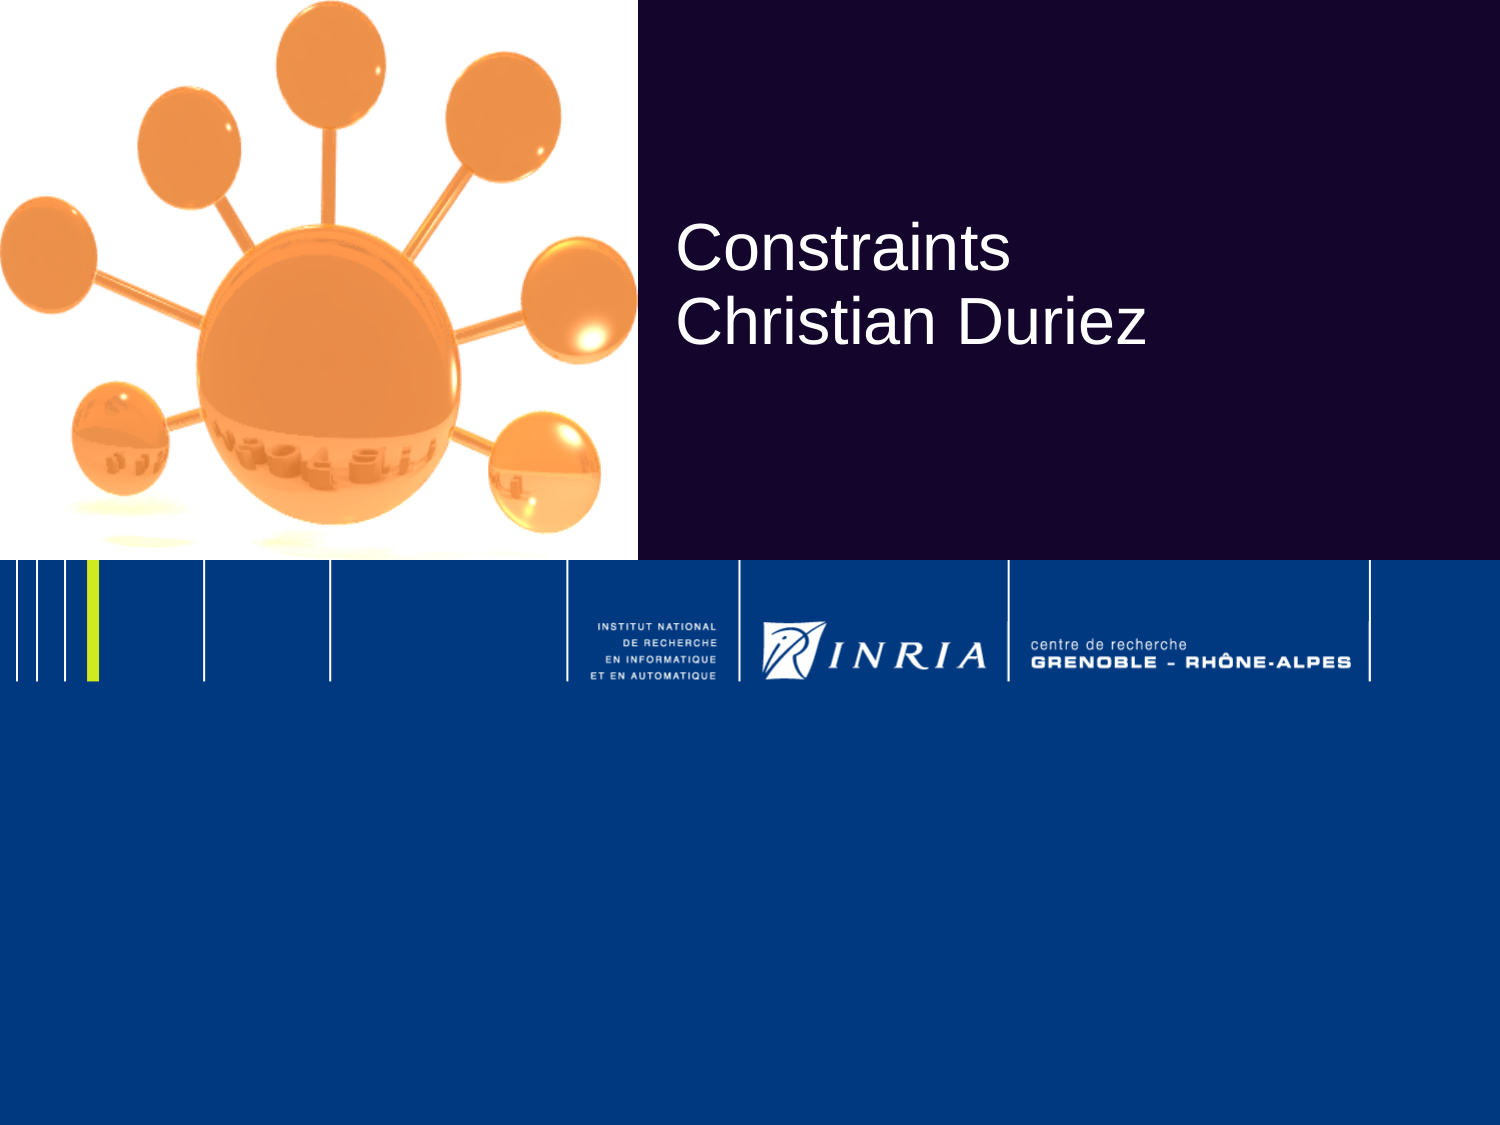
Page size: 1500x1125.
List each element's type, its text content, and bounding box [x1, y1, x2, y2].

picture [0, 0, 1500, 1125]
title Constraints Christian Duriez [675, 190, 1426, 379]
